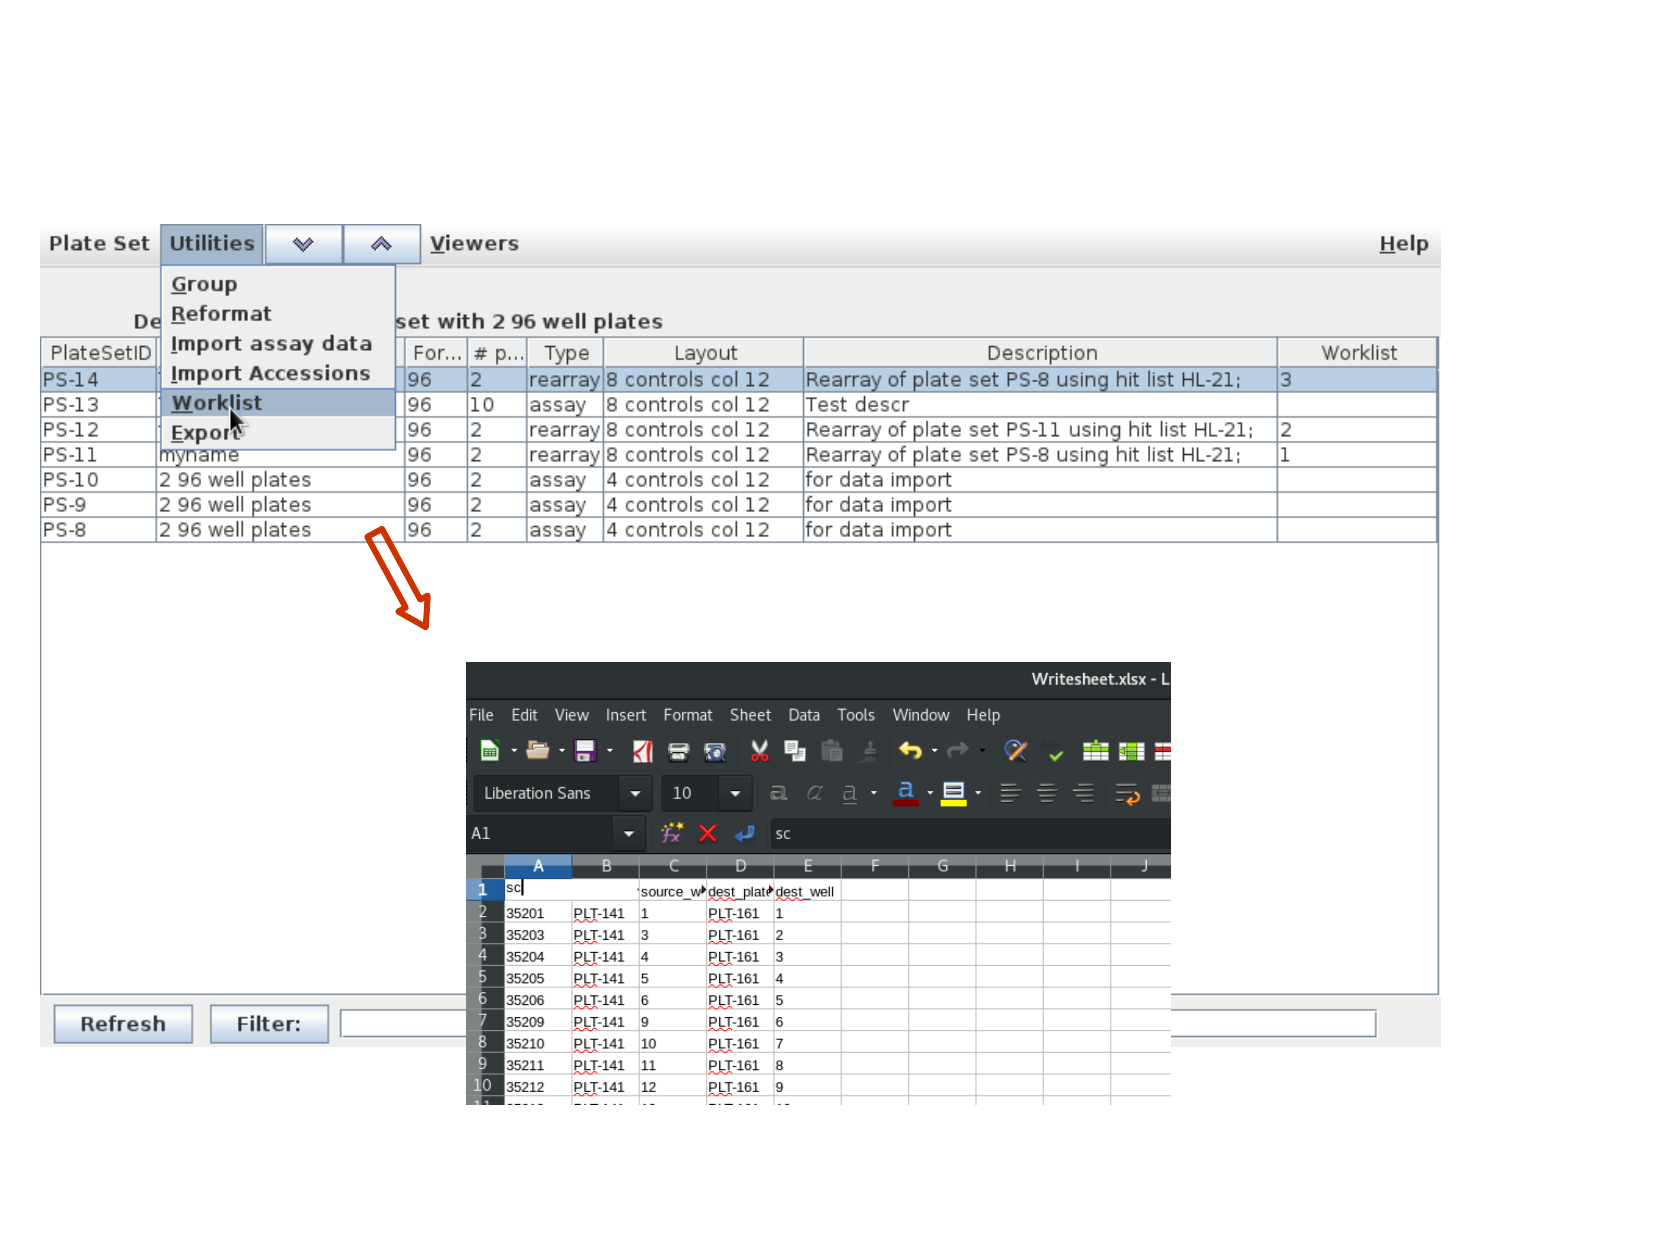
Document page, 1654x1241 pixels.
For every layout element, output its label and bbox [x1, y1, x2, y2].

picture [40, 224, 1441, 1105]
